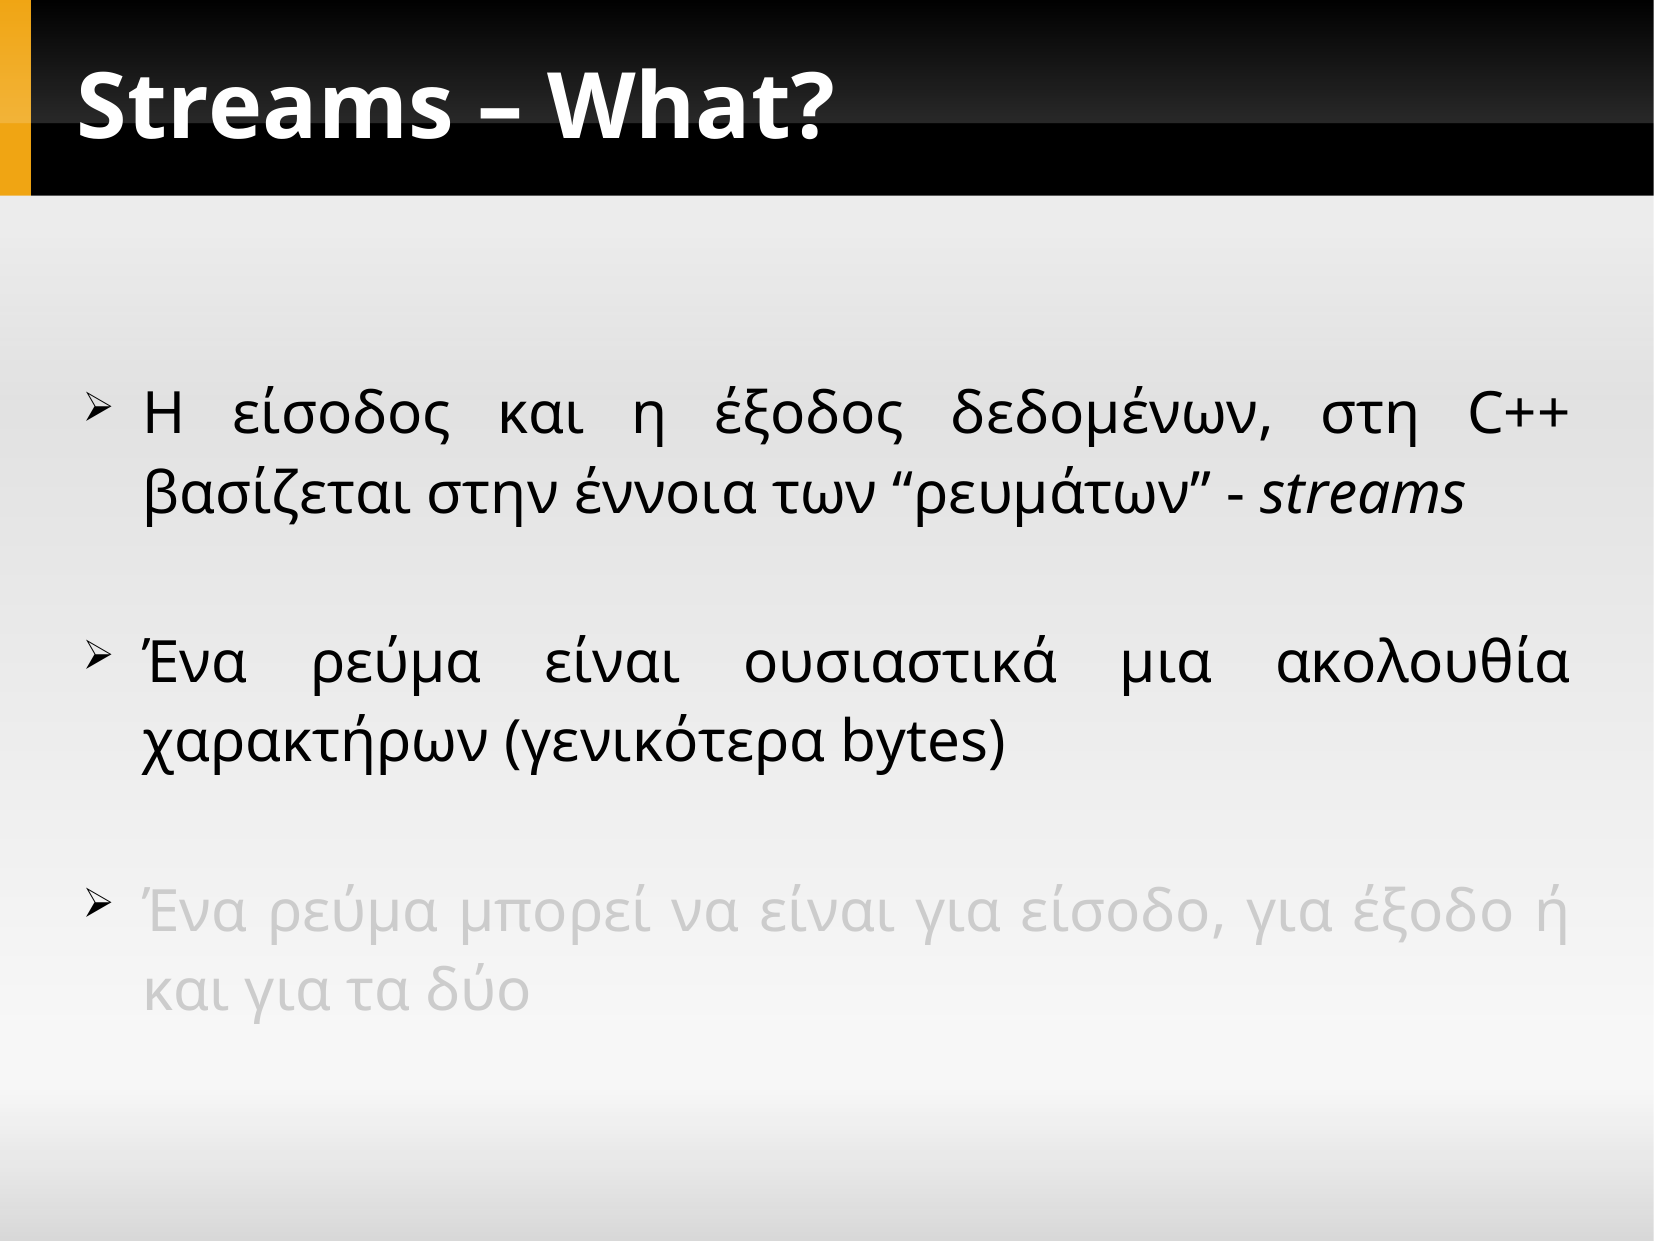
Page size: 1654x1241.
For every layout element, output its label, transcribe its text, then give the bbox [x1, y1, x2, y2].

title Streams – What? [76, 0, 1565, 208]
picture [0, 0, 1654, 1241]
subtitle Η είσοδος και η έξοδος δεδομένων, στη C++ βασίζεται στην έννοια των “ρευμάτων” - streams Ένα ρεύμα είναι ουσιαστικά μια ακολουθία χαρακτήρων (γενικότερα bytes) Ένα ρεύμα μπορεί να είναι για είσοδο, για έξοδο ή και για τα δύο [82, 297, 1571, 1102]
